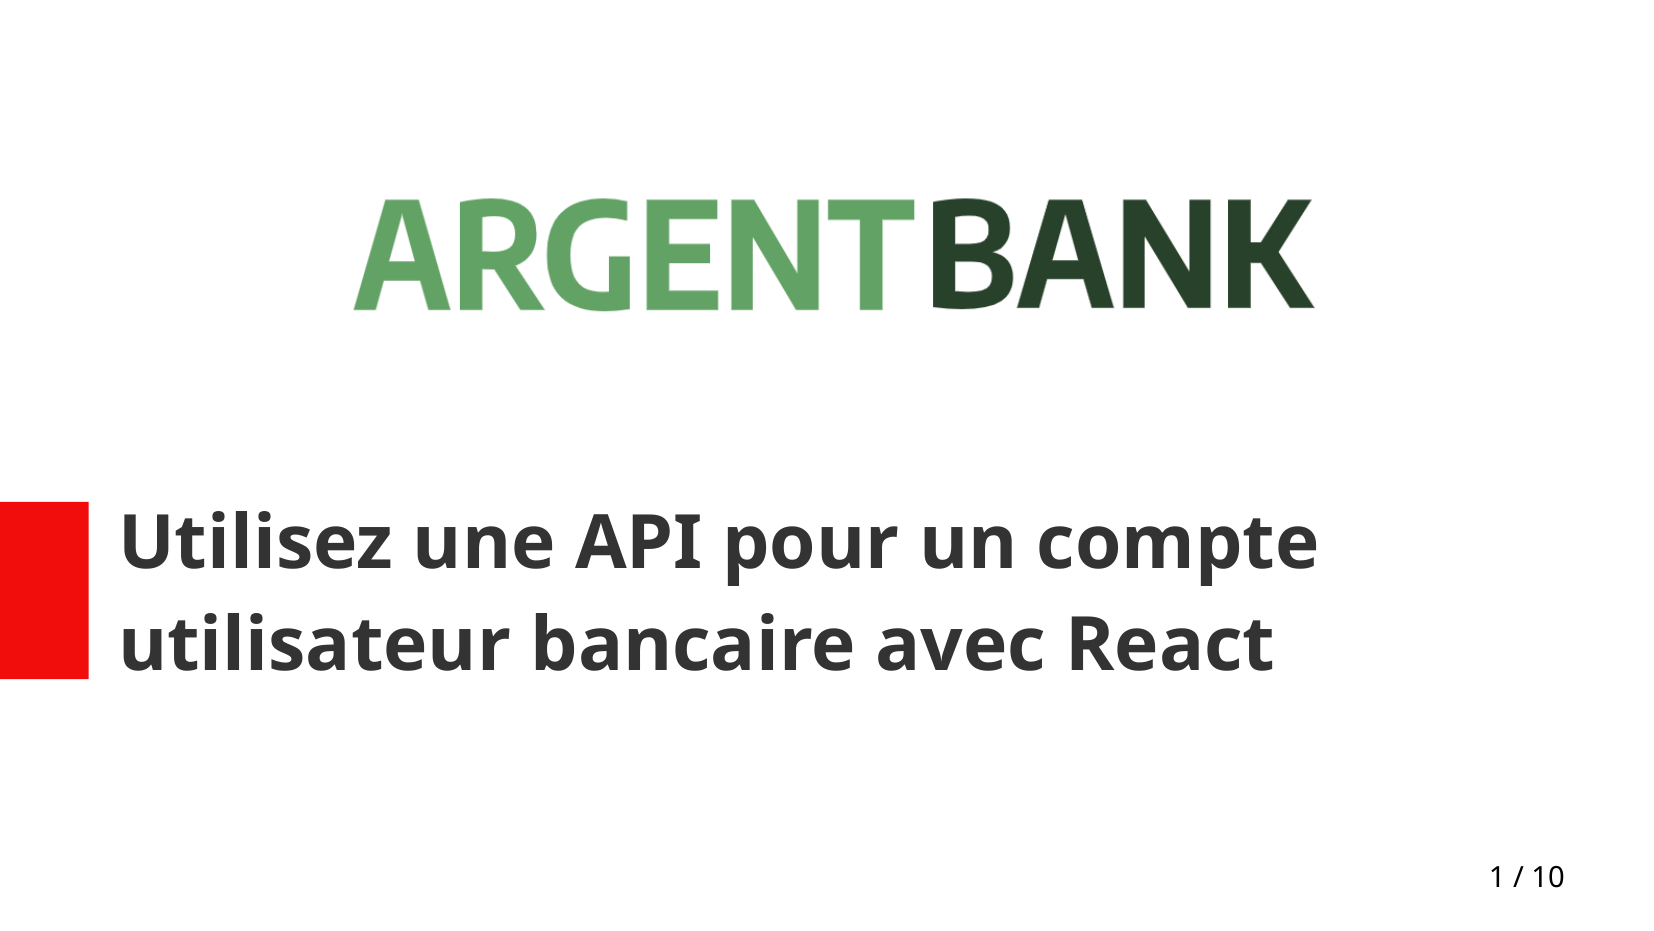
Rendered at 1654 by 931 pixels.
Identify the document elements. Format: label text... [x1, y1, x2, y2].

title Utilisez une API pour un compte utilisateur bancaire avec React [118, 488, 1536, 693]
picture [264, 71, 1400, 445]
